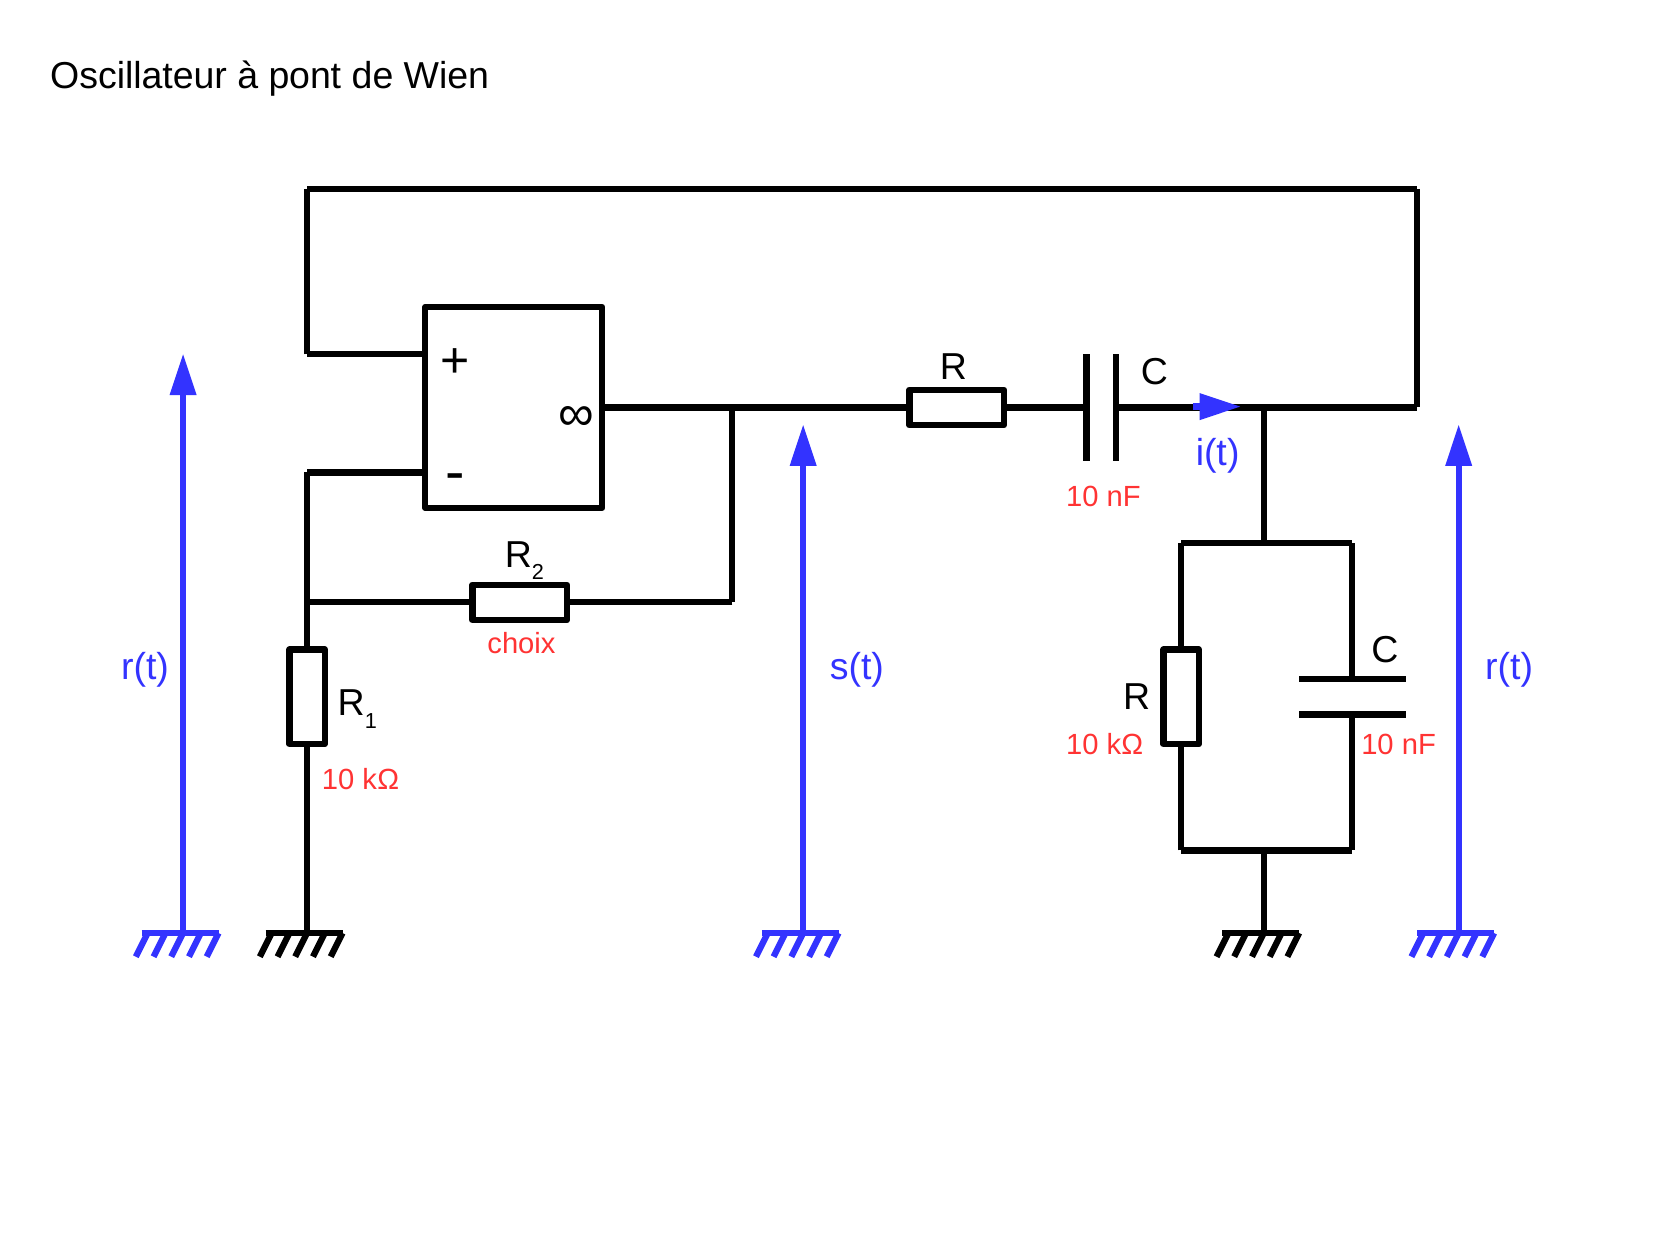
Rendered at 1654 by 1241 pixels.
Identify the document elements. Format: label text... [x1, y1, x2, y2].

text_box 10 nF [1346, 720, 1453, 769]
text_box r(t) [1470, 637, 1589, 695]
text_box i(t) [1181, 424, 1264, 484]
text_box s(t) [814, 637, 934, 695]
text_box R [1108, 668, 1192, 726]
text_box R1 [322, 674, 406, 741]
text_box - [431, 431, 491, 511]
text_box ∞ [543, 377, 603, 449]
text_box + [425, 324, 502, 408]
text_box R [925, 337, 1009, 395]
text_box [289, 649, 325, 745]
text_box choix [472, 620, 579, 668]
text_box r(t) [106, 637, 225, 695]
text_box C [1356, 621, 1440, 679]
text_box [472, 584, 567, 620]
text_box C [1126, 343, 1209, 401]
text_box [909, 389, 1004, 426]
text_box 10 kΩ [1051, 720, 1170, 769]
text_box [1163, 649, 1199, 745]
text_box Oscillateur à pont de Wien [35, 47, 827, 105]
text_box 10 kΩ [307, 755, 426, 804]
text_box 10 nF [1051, 472, 1158, 520]
text_box [425, 307, 603, 508]
text_box R2 [490, 525, 573, 592]
